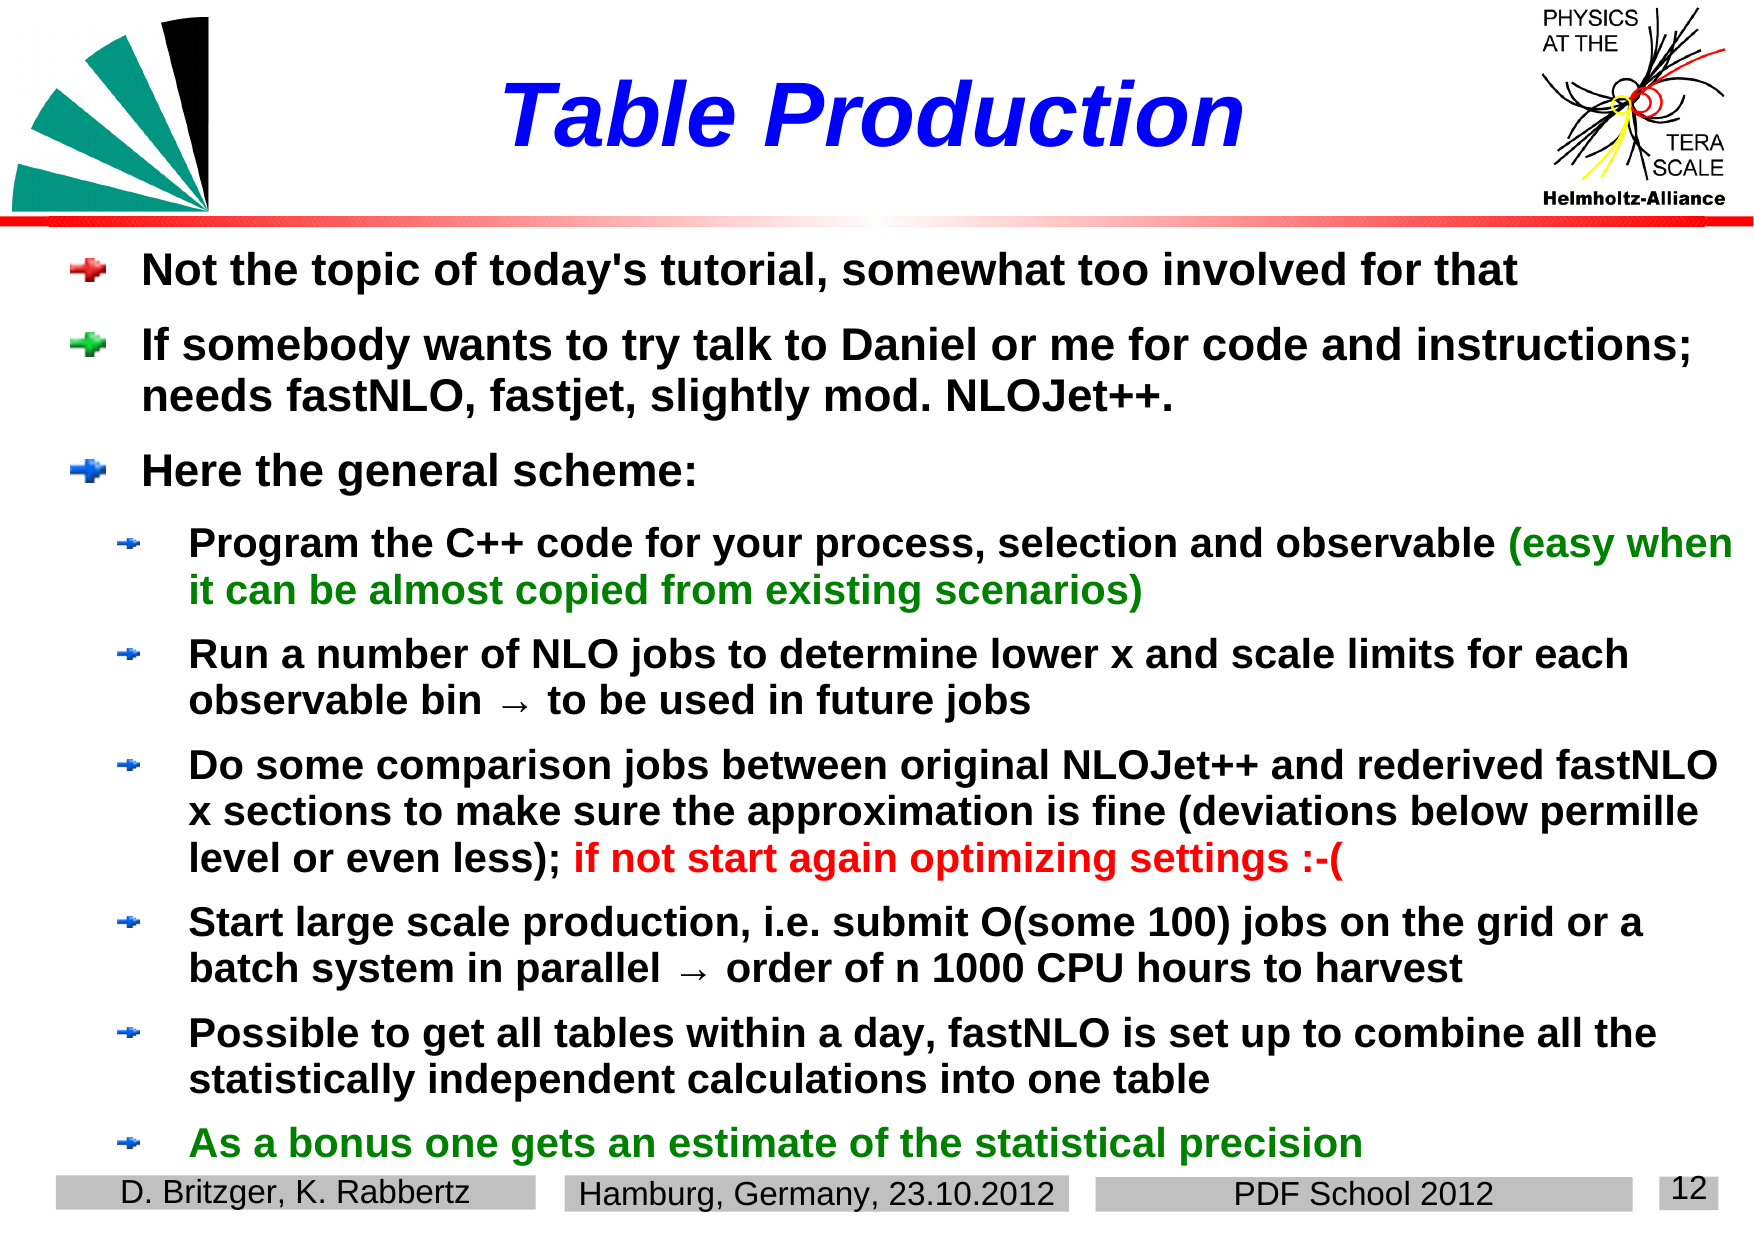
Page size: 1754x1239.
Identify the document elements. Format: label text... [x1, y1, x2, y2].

title Table Production [220, 16, 1525, 213]
picture [12, 17, 209, 214]
list Not the topic of today's tutorial, somewhat too involved for that If somebody wants to try talk to Daniel or me for code and instructions; needs fastNLO, fastjet, slightly mod. NLOJet++. Here the general scheme: Program the C++ code for your process, selection and observable (easy when it can be almost copied from existing scenarios) Run a number of NLO jobs to determine lower x and scale limits for each observable bin → to be used in future jobs Do some comparison jobs between original NLOJet++ and rederived fastNLO x sections to make sure the approximation is fine (deviations below permille level or even less); if not start again optimizing settings :-( Start large scale production, i.e. submit O(some 100) jobs on the grid or a batch system in parallel → order of n 1000 CPU hours to harvest Possible to get all tables within a day, fastNLO is set up to combine all the statistically independent calculations into one table As a bonus one gets an estimate of the statistical precision [11, 244, 1736, 1167]
picture [1524, 0, 1742, 216]
